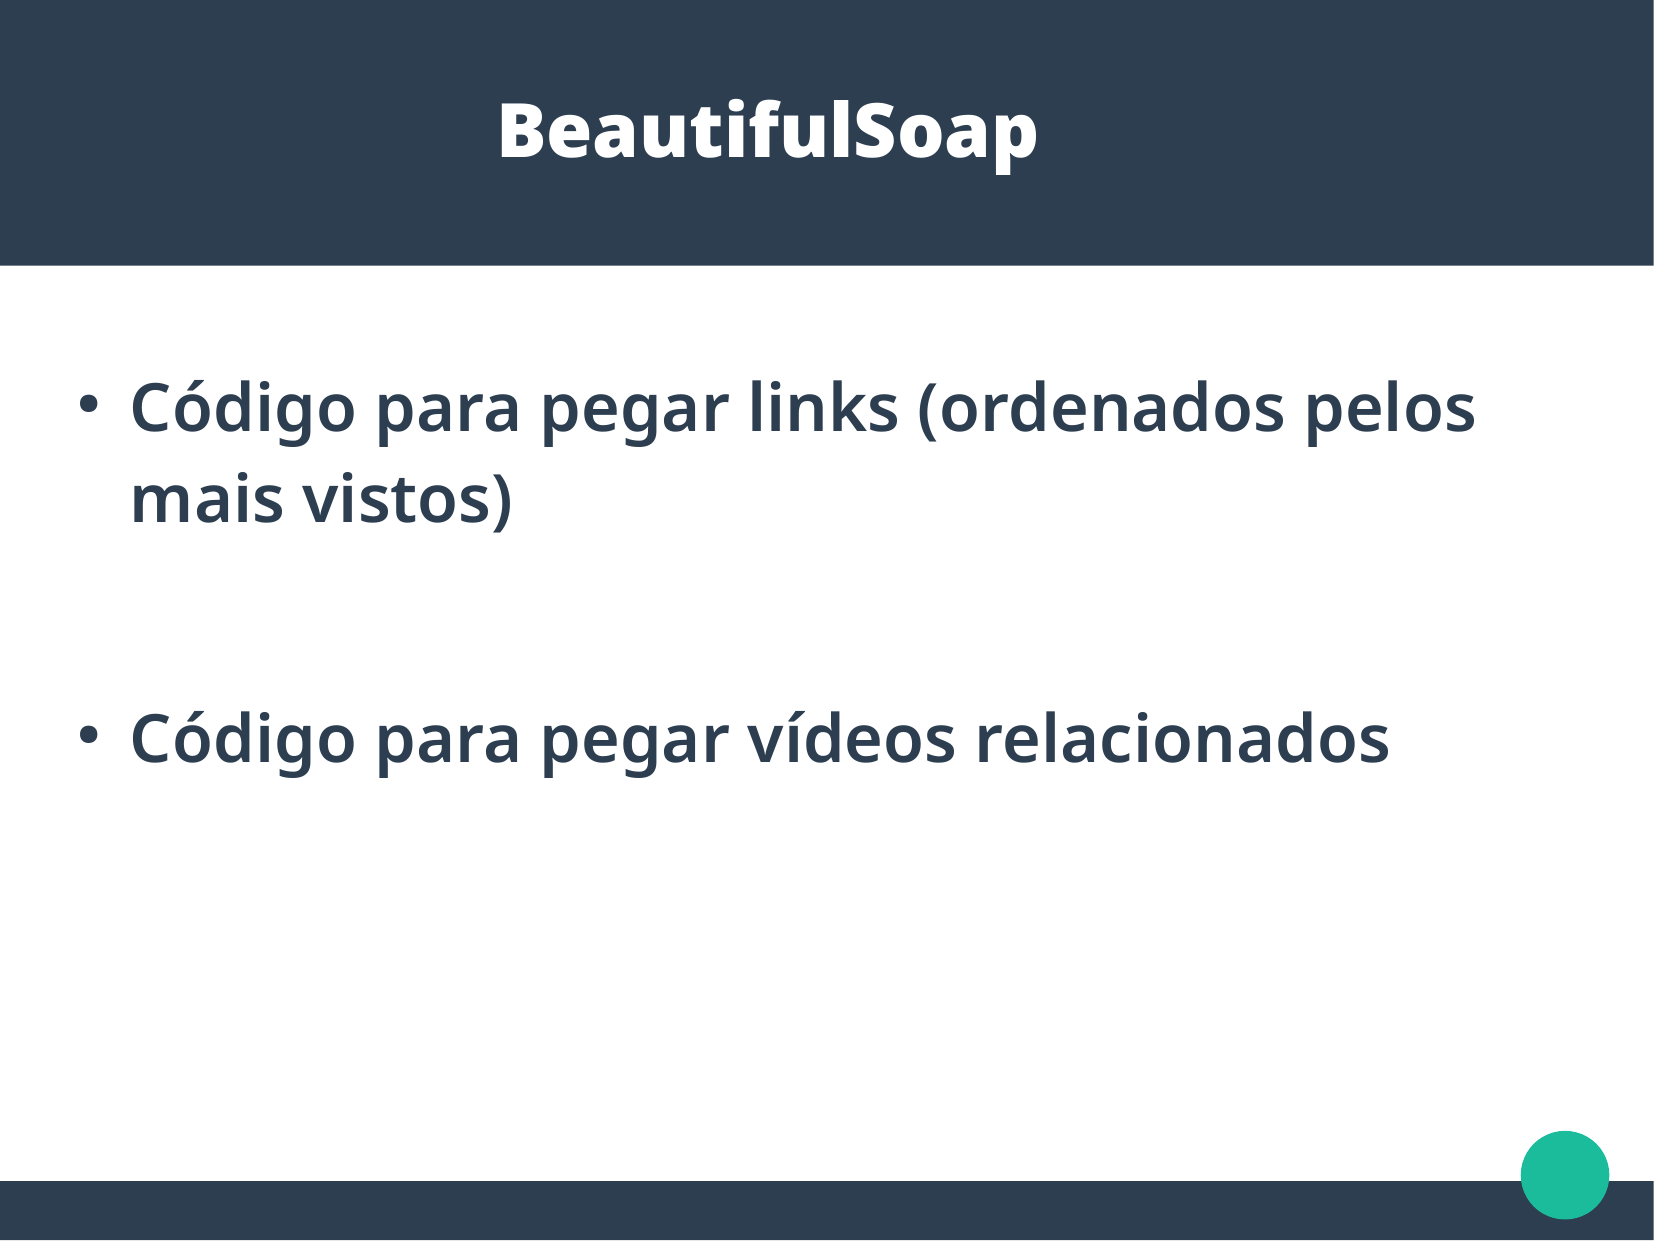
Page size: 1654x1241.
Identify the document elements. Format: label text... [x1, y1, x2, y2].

title BeautifulSoap [496, 49, 1111, 207]
list Código para pegar links (ordenados pelos mais vistos) Código para pegar vídeos relacionados [59, 360, 1595, 1063]
